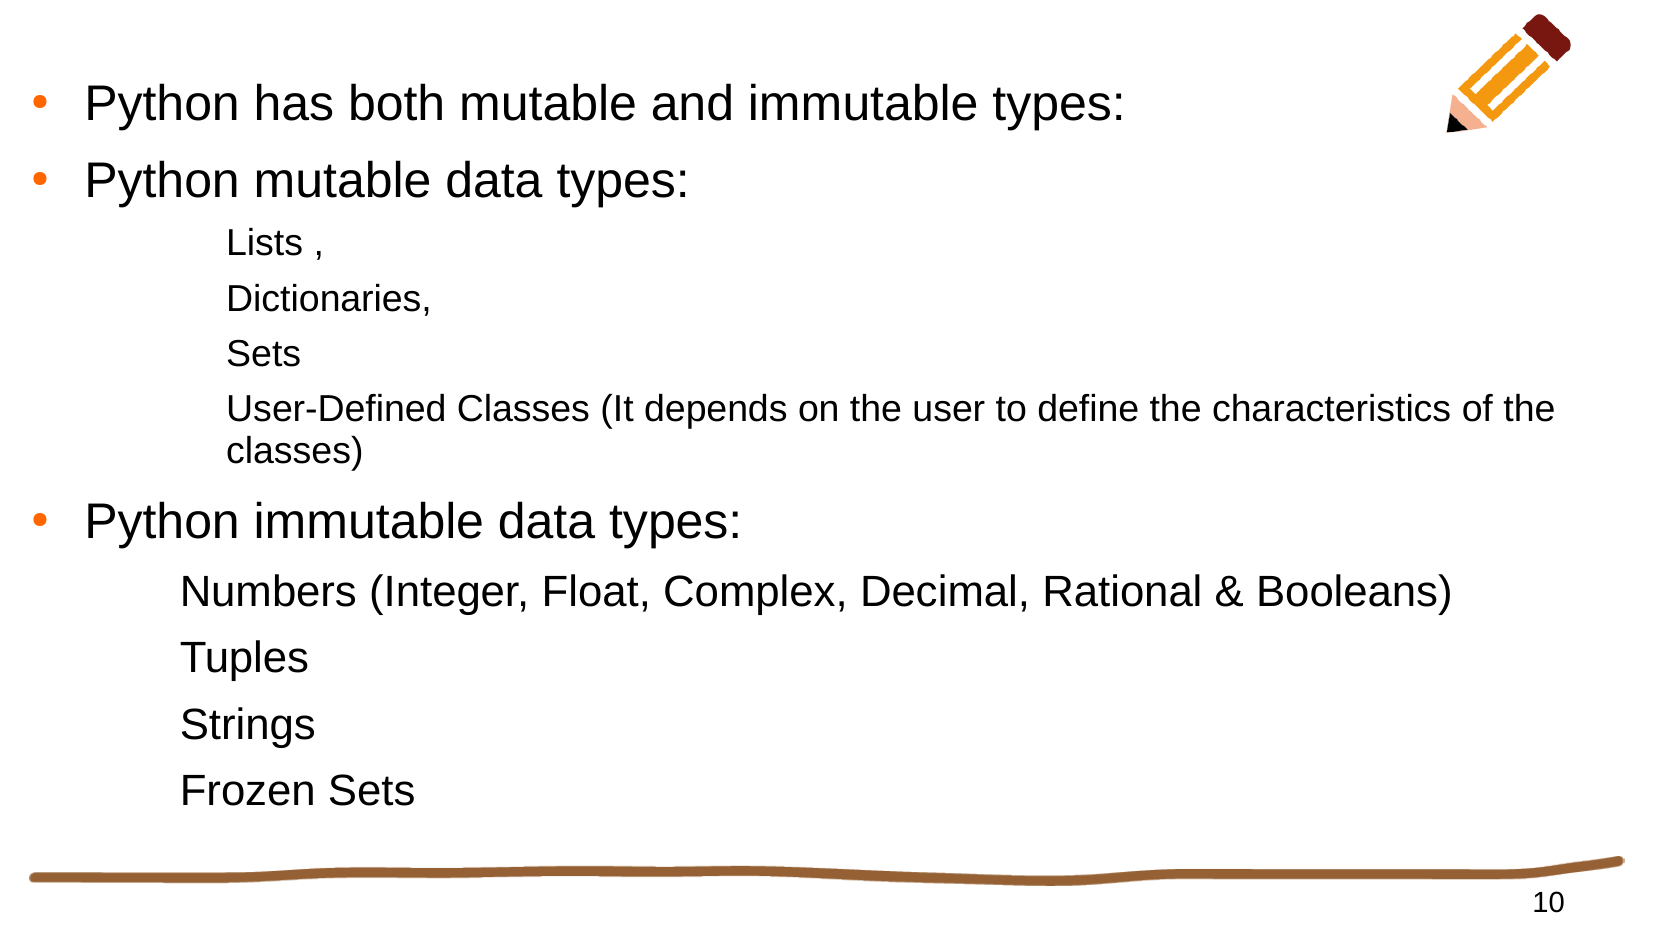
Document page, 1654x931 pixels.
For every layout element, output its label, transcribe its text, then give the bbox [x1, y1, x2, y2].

picture [1446, 14, 1571, 75]
picture [29, 856, 1625, 886]
list Python has both mutable and immutable types: Python mutable data types: Lists , Dictionaries, Sets User-Defined Classes (It depends on the user to define the characteristics of the classes) Python immutable data types: Numbers (Integer, Float, Complex, Decimal, Rational & Booleans) Tuples Strings Frozen Sets [13, 75, 1613, 857]
